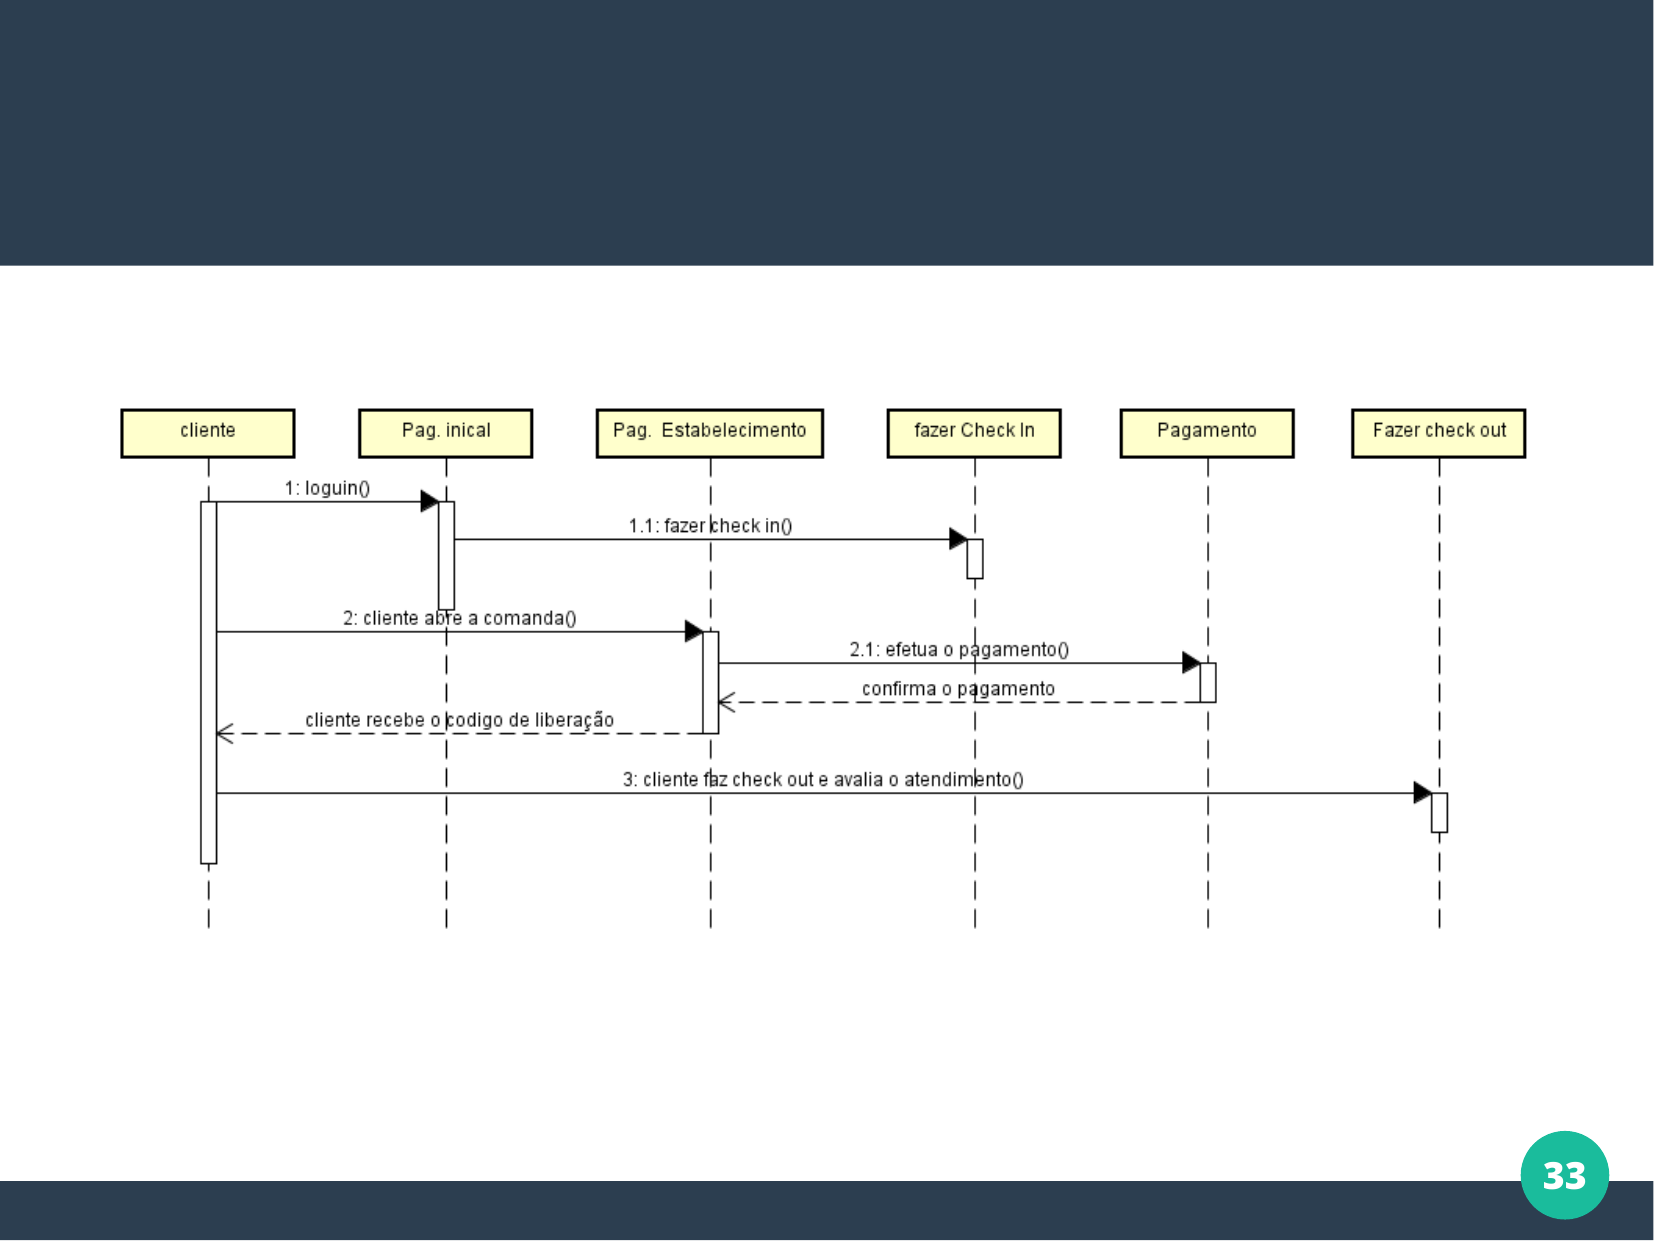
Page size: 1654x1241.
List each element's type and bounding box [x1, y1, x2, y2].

picture [116, 401, 1536, 965]
